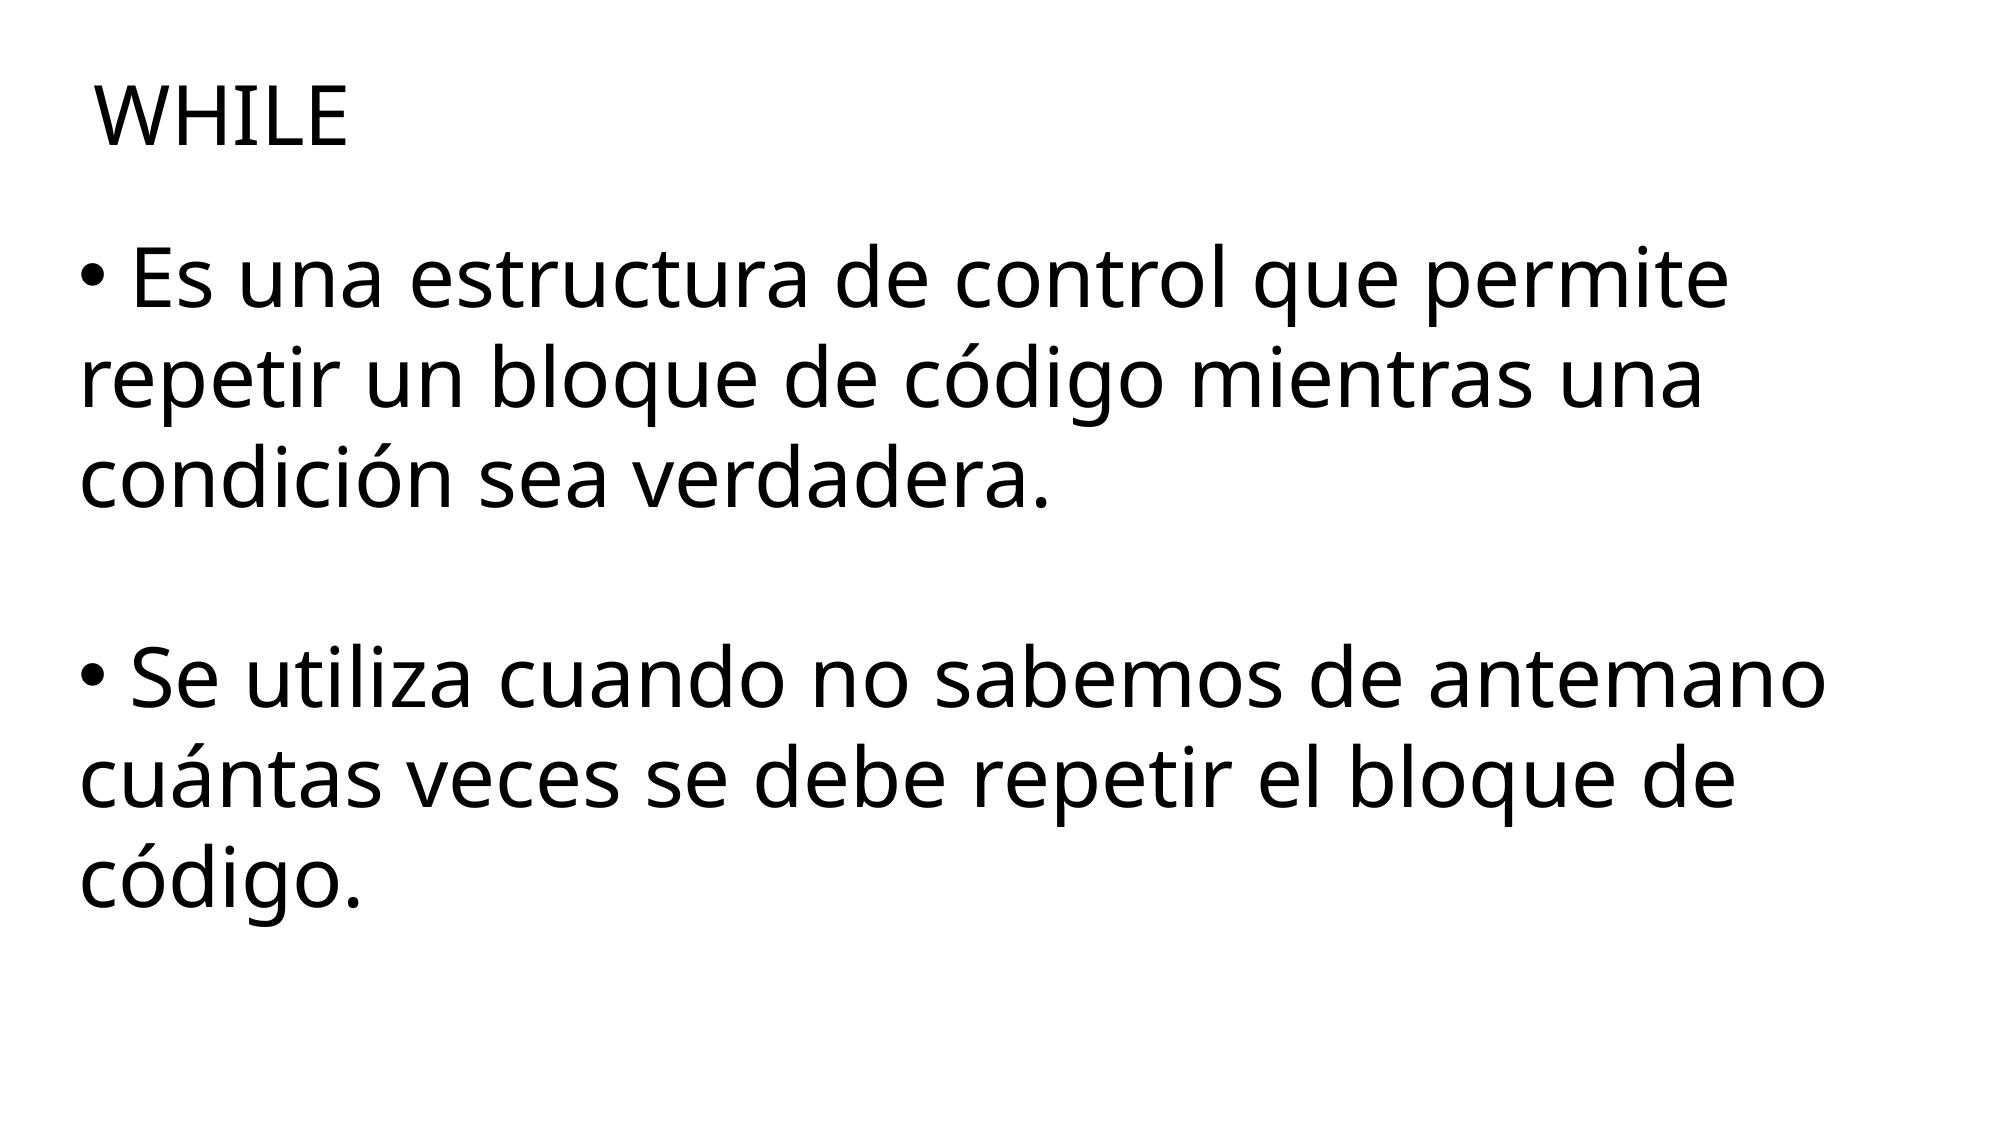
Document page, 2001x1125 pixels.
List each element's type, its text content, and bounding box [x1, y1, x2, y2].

text_box WHILE [78, 54, 355, 171]
text_box Es una estructura de control que permite repetir un bloque de código mientras una condición sea verdadera. Se utiliza cuando no sabemos de antemano cuántas veces se debe repetir el bloque de código. [63, 216, 1936, 838]
